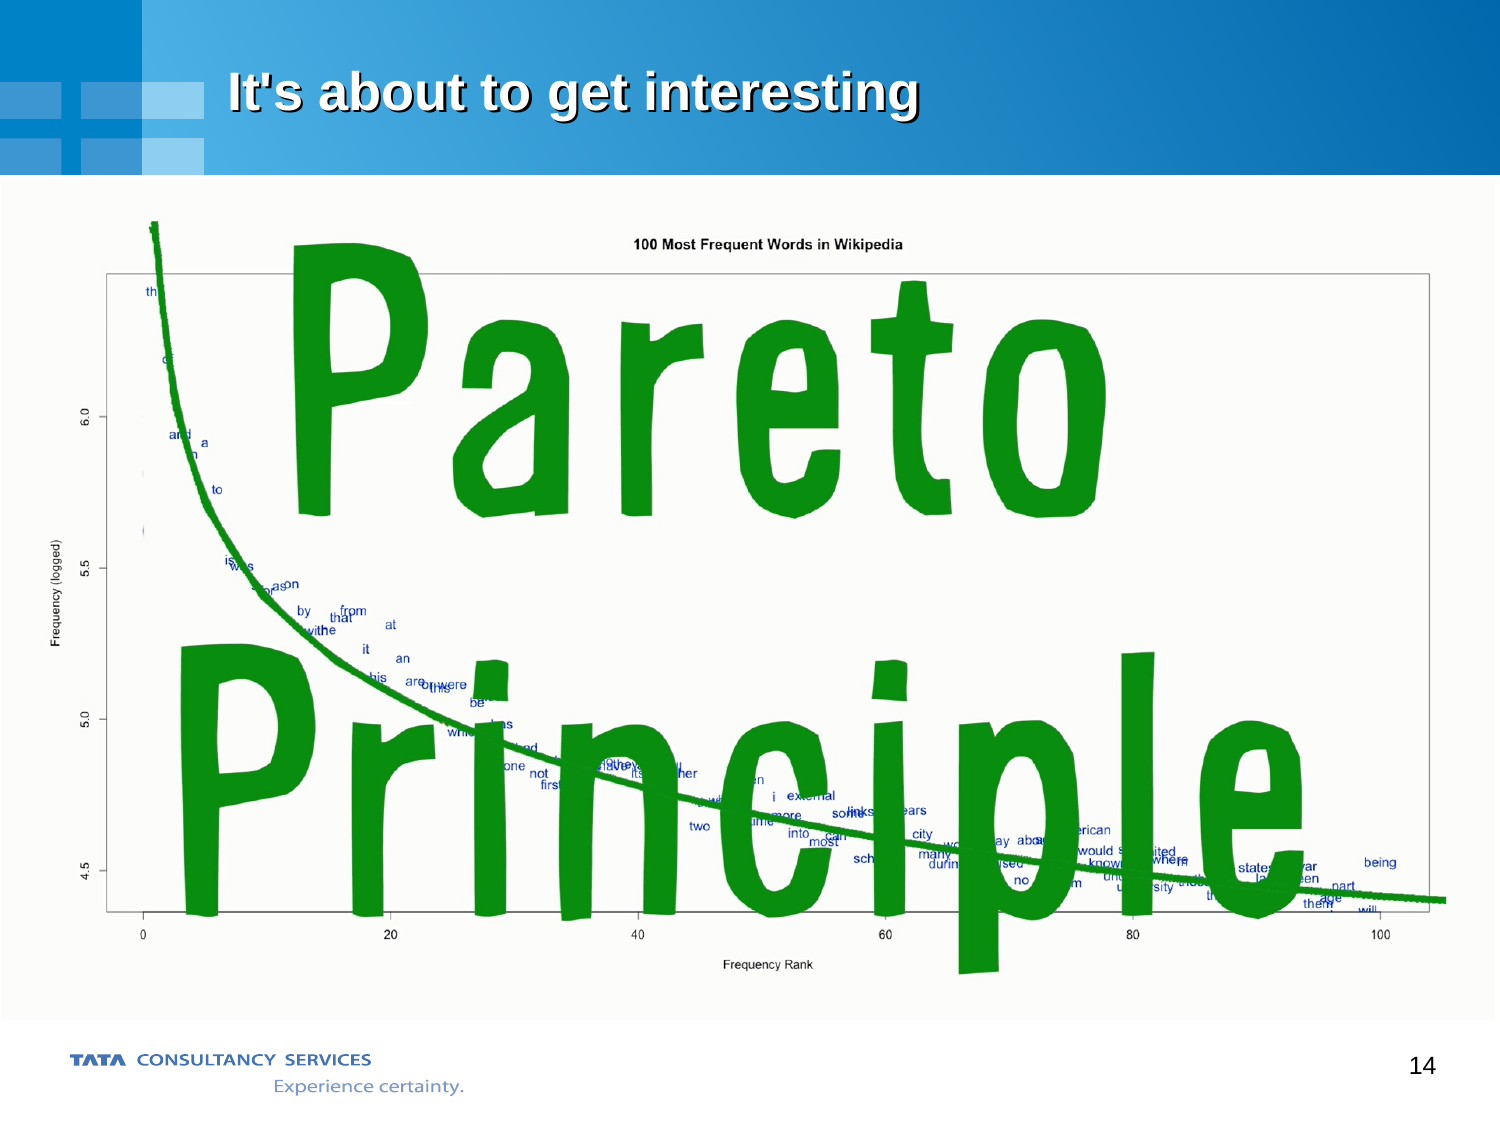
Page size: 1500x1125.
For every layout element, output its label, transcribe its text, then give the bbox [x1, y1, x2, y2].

title It's about to get interesting [212, 54, 1447, 131]
picture [1, 179, 1495, 1021]
